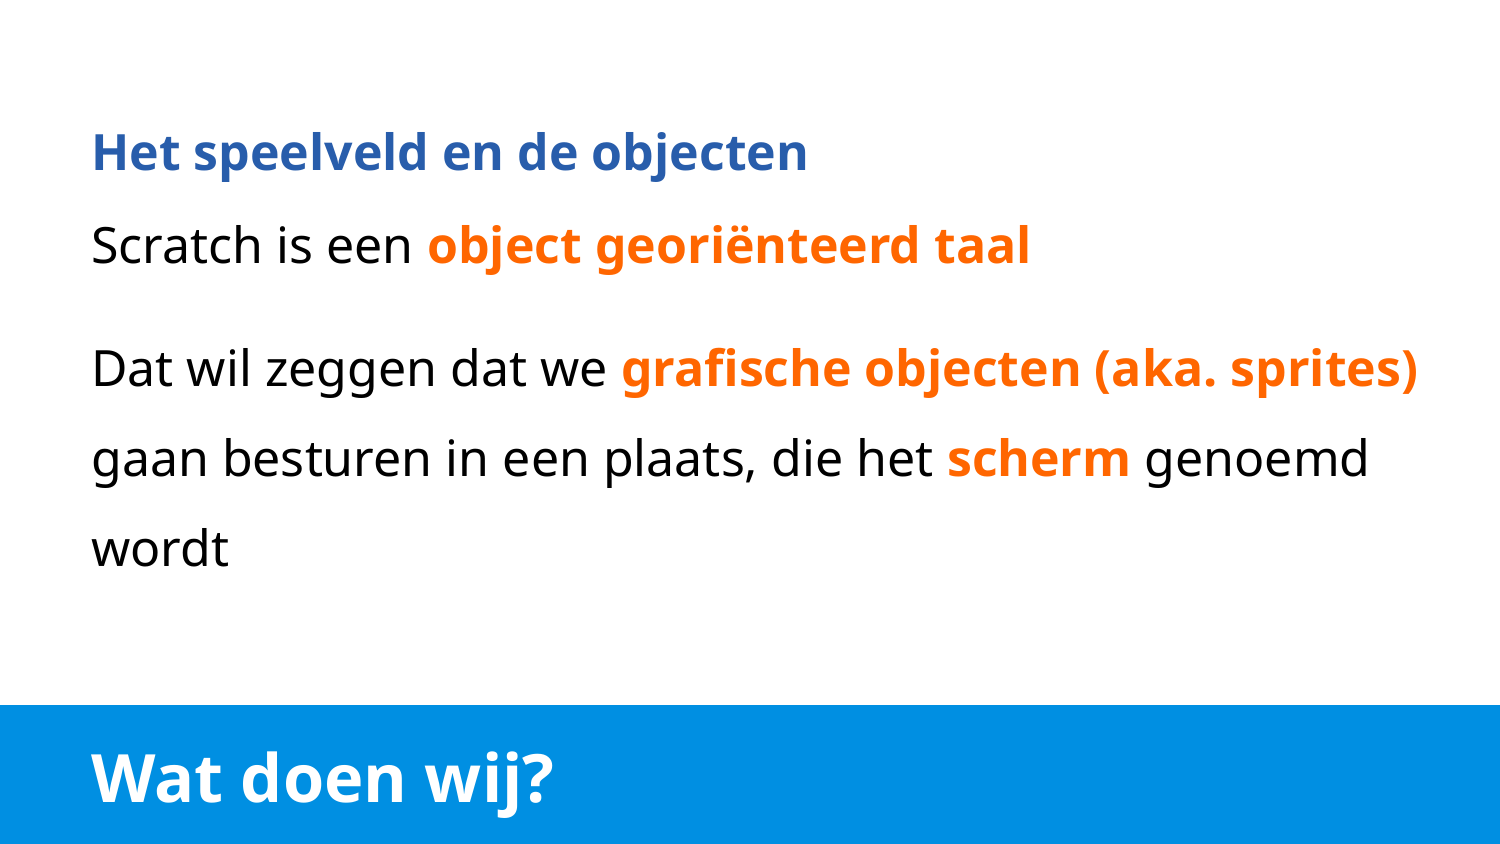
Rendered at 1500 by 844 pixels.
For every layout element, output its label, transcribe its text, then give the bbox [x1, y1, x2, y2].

picture [0, 705, 1500, 844]
subtitle Het speelveld en de objecten [76, 75, 1438, 152]
list Scratch is een object georiënteerd taal Dat wil zeggen dat we grafische objecten (aka. sprites) gaan besturen in een plaats, die het scherm genoemd wordt [76, 168, 1500, 500]
title Wat doen wij? [76, 721, 1500, 828]
